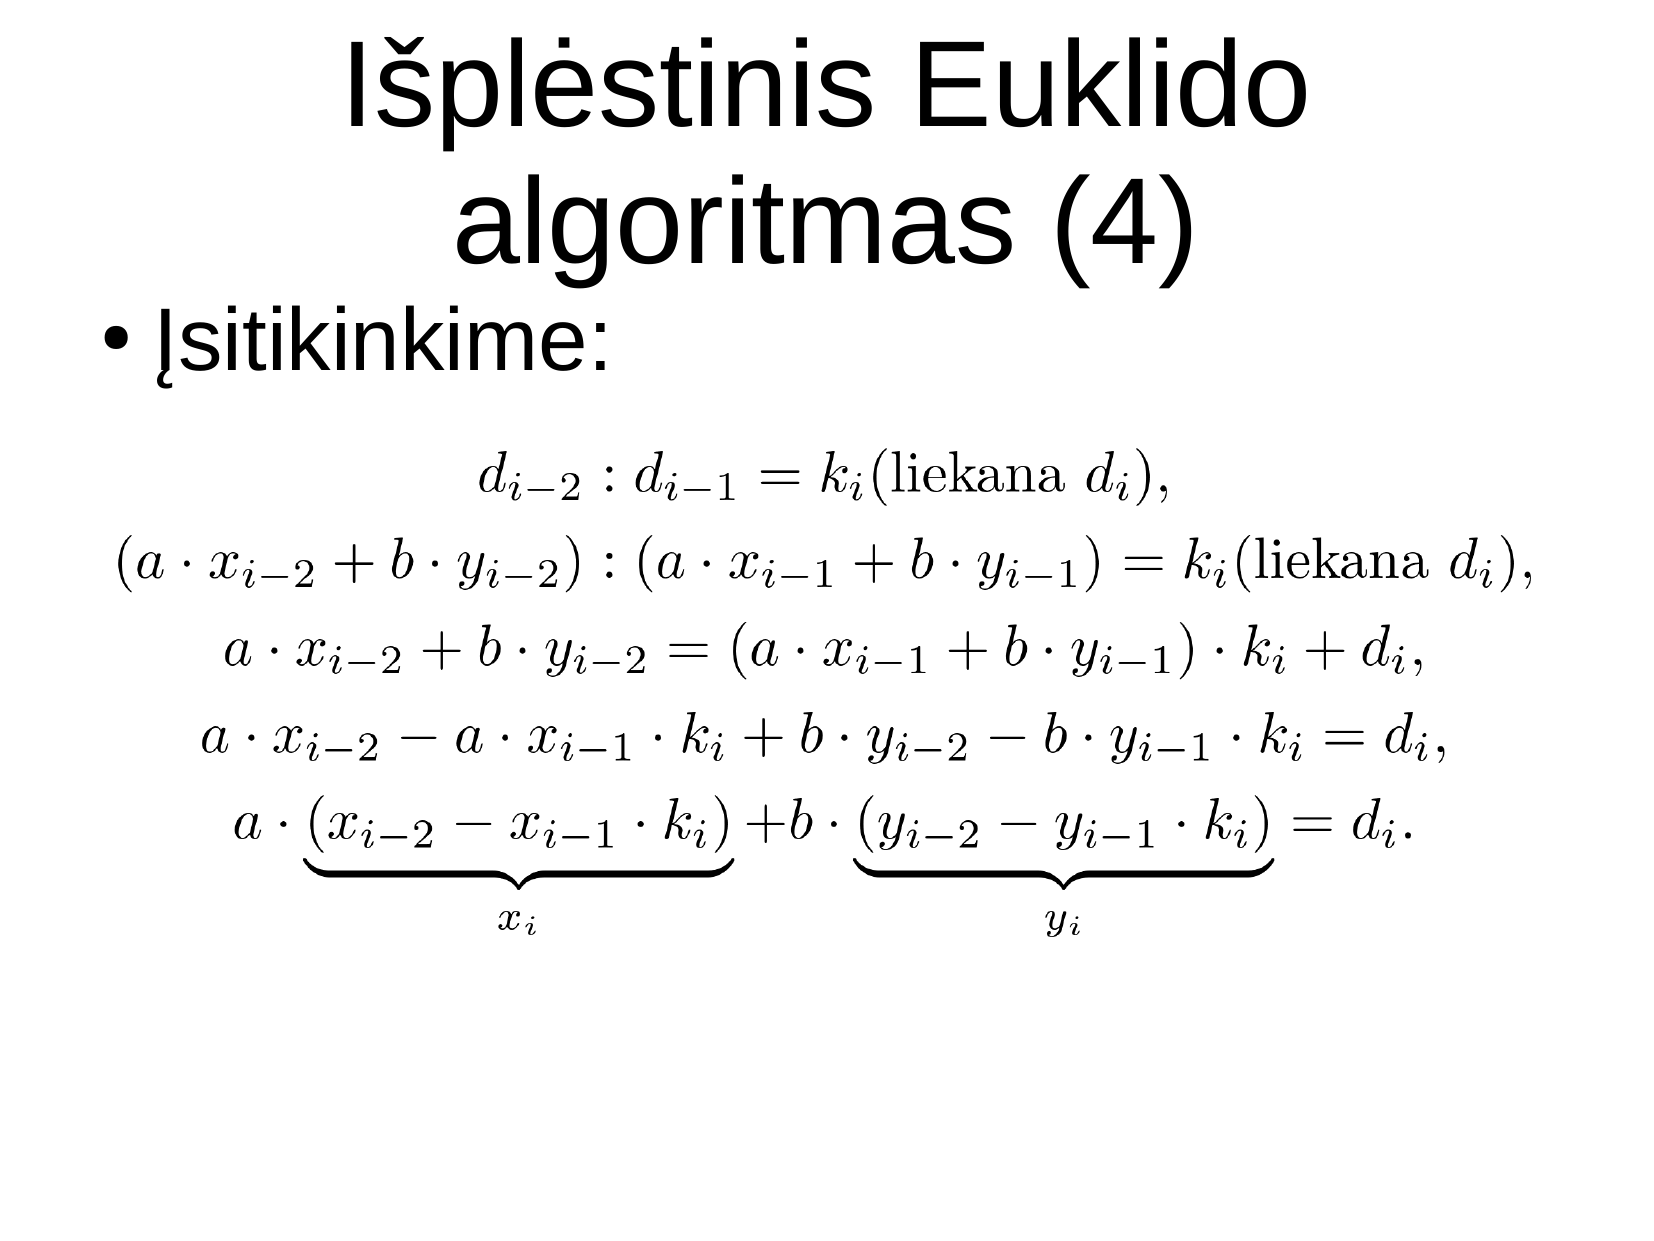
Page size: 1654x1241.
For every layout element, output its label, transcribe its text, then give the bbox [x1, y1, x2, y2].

list Įsitikinkime: [82, 290, 1571, 1010]
picture [118, 448, 1531, 937]
title Išplėstinis Euklido algoritmas (4) [82, 16, 1571, 290]
